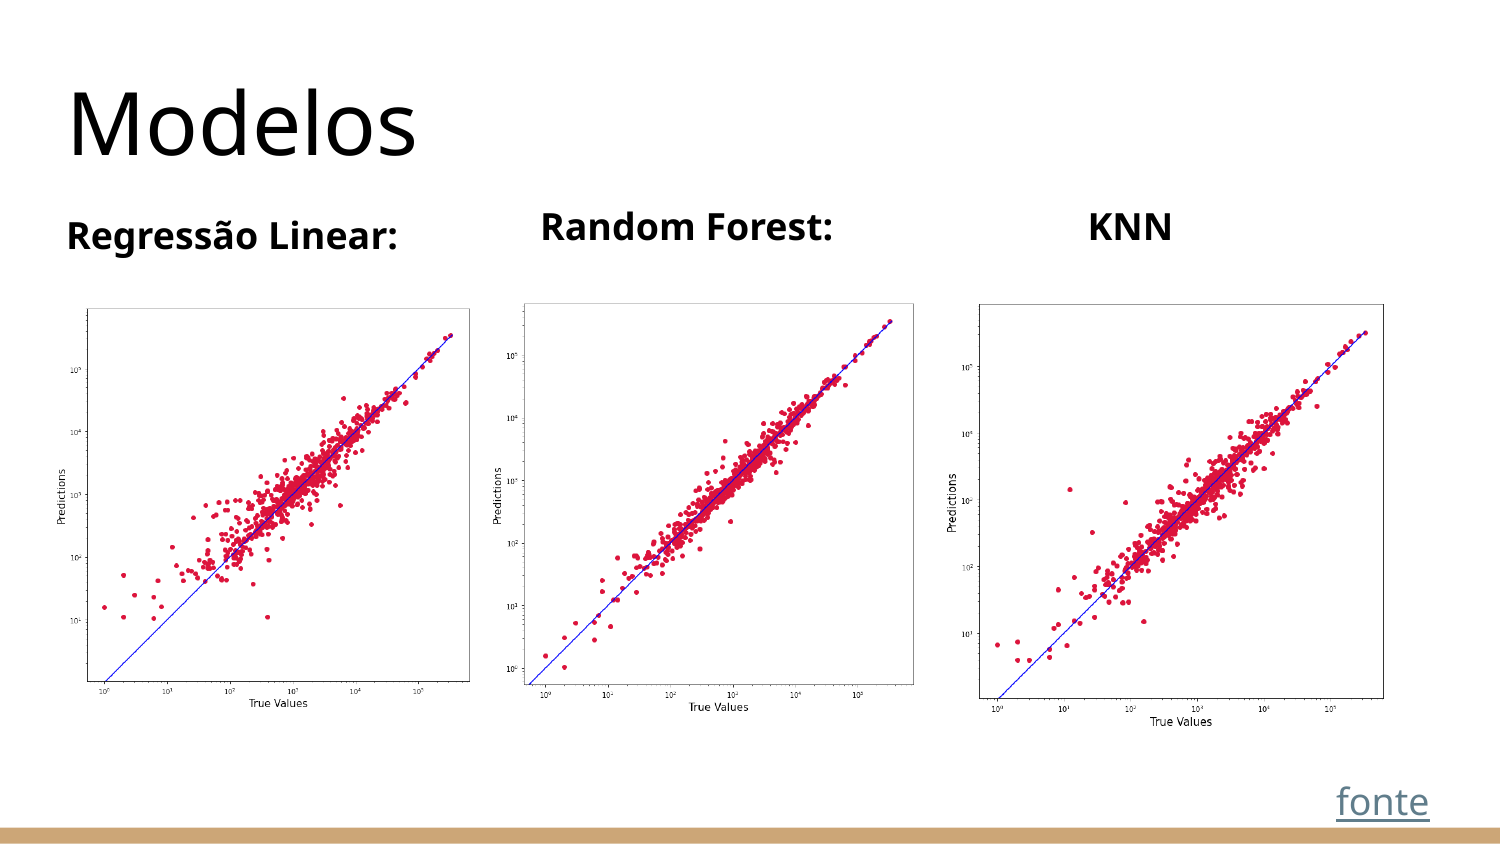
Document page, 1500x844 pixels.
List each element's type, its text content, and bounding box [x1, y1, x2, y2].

list Random Forest: [525, 188, 962, 781]
title Modelos [51, 51, 1449, 189]
text_box fonte [1321, 763, 1449, 844]
picture [941, 299, 1388, 732]
picture [487, 299, 918, 717]
list Regressão Linear: [51, 197, 488, 791]
picture [51, 304, 474, 713]
list KNN [975, 188, 1412, 781]
